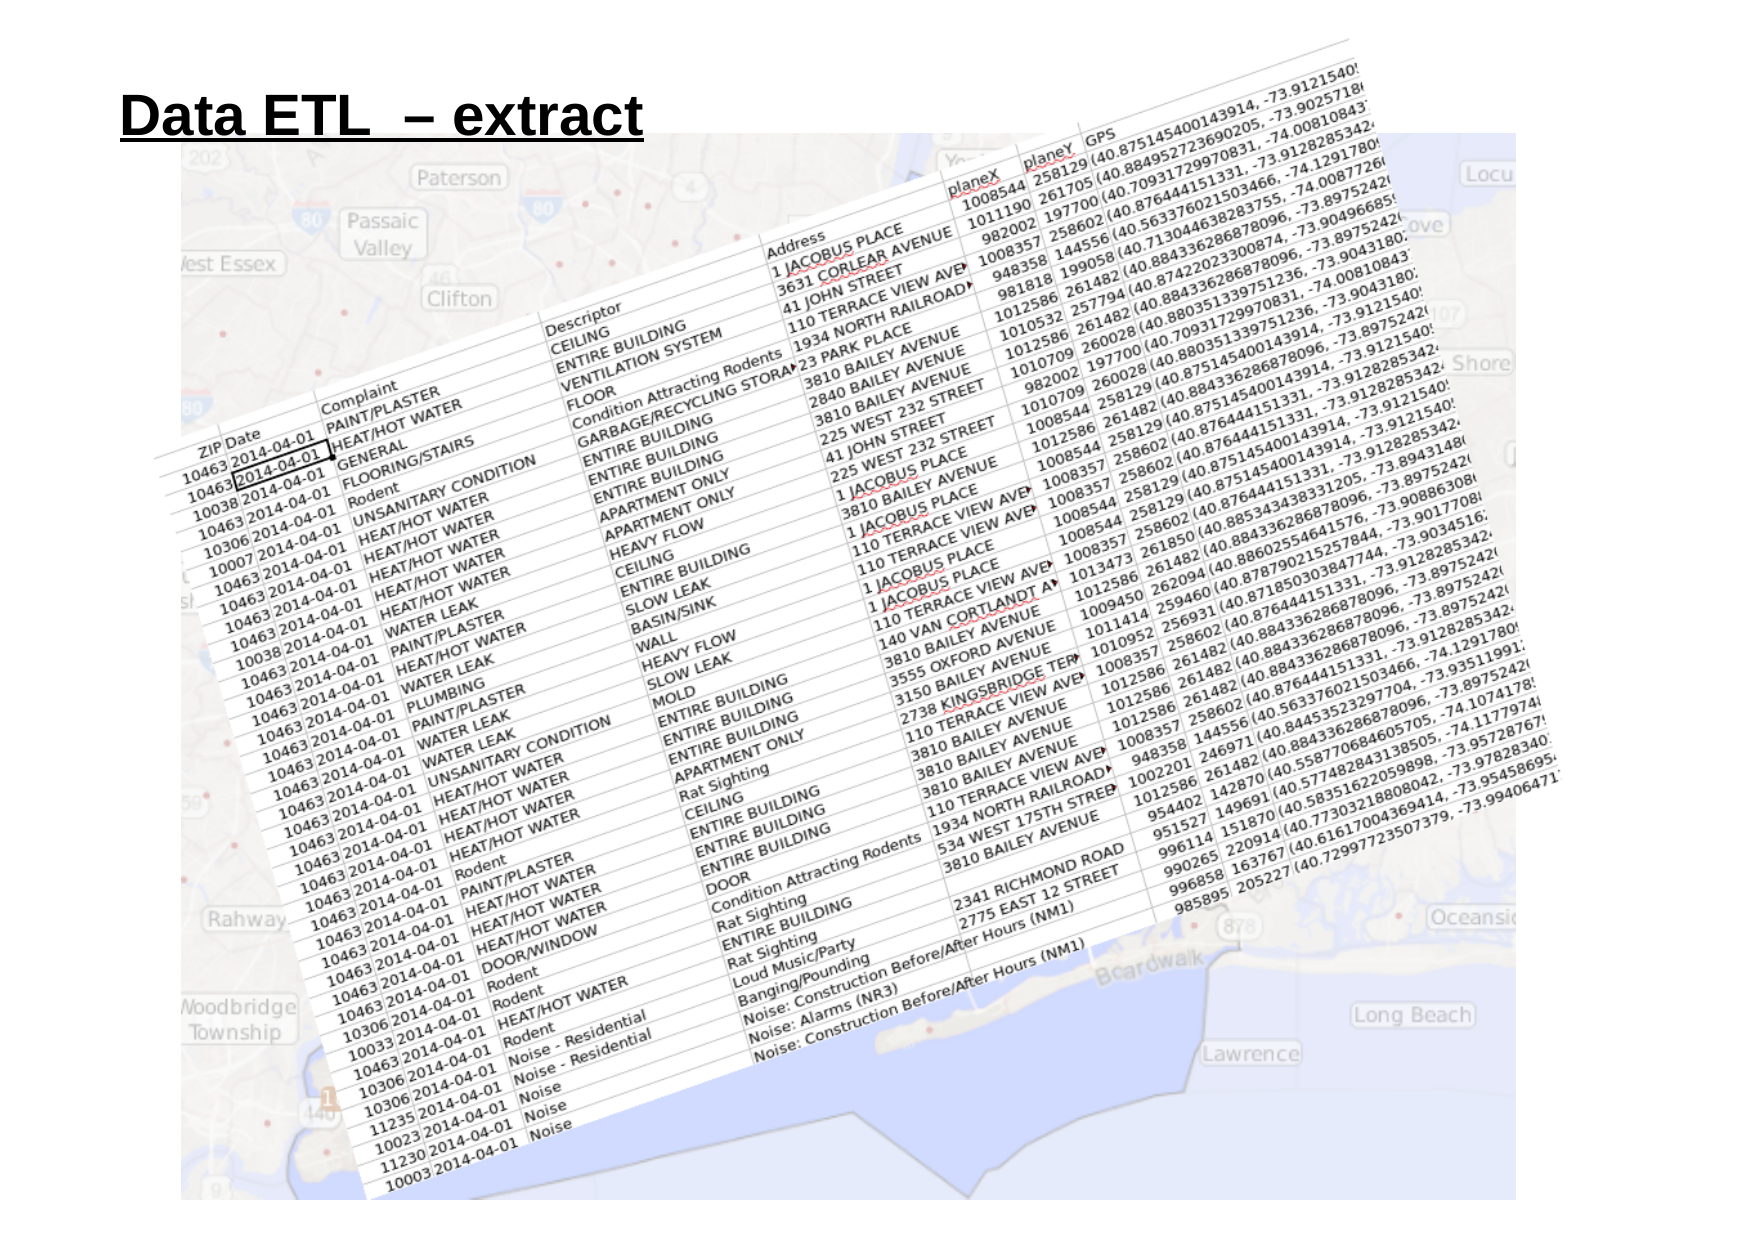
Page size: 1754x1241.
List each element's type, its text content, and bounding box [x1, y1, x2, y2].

text_box Data ETL – extract [105, 75, 659, 149]
picture [150, 27, 1562, 1201]
text_box [87, 120, 1650, 1216]
